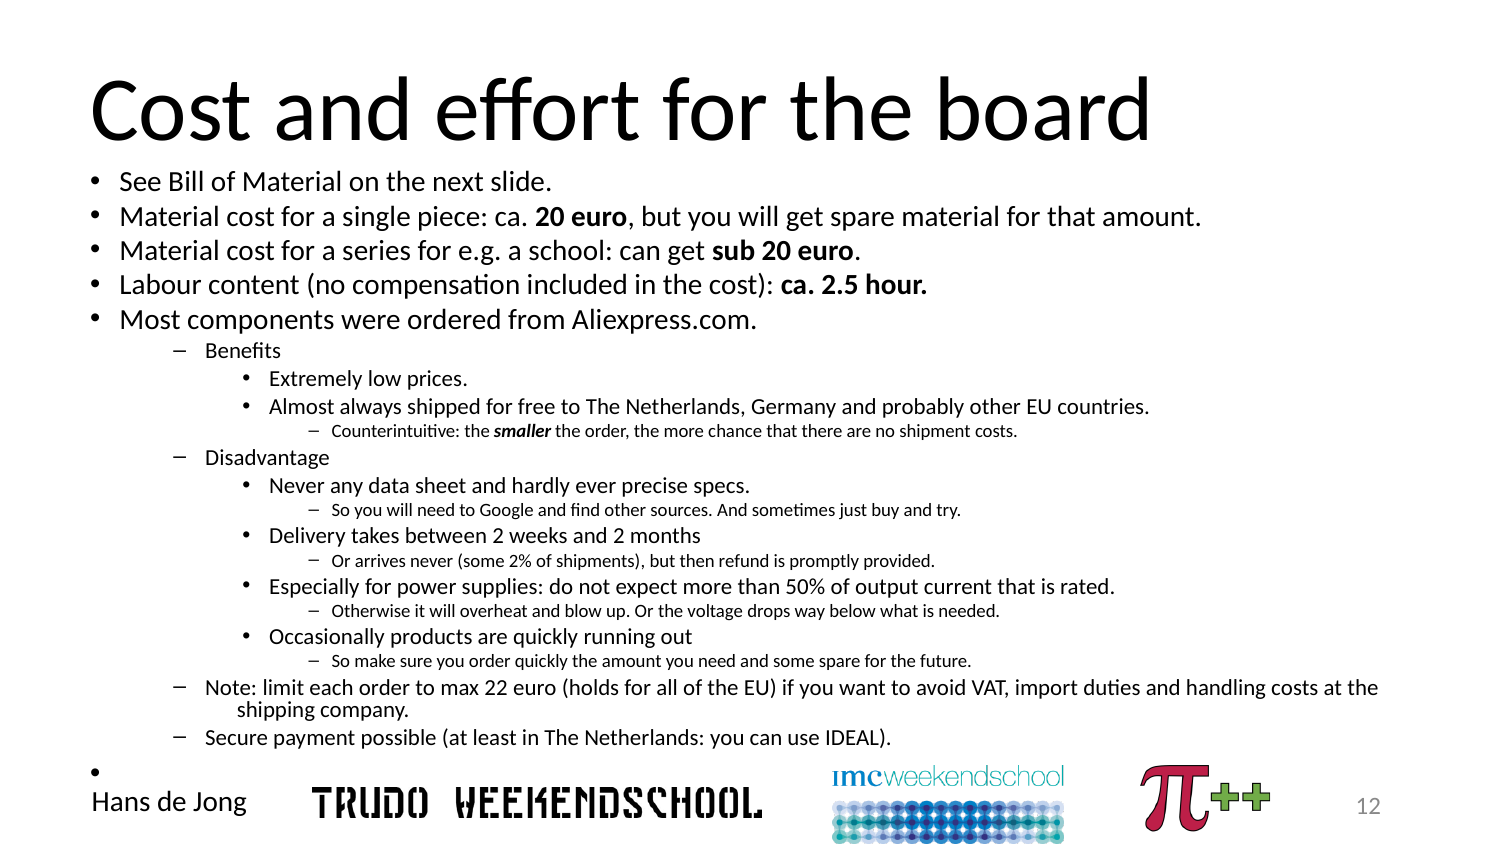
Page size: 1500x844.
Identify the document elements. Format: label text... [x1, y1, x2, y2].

text_box 12 [1340, 782, 1426, 827]
list See Bill of Material on the next slide. Material cost for a single piece: ca. 20 euro, but you will get spare material for that amount. Material cost for a series for e.g. a school: can get sub 20 euro. Labour content (no compensation included in the cost): ca. 2.5 hour. Most components were ordered from Aliexpress.com. Benefits Extremely low prices. Almost always shipped for free to The Netherlands, Germany and probably other EU countries. Counterintuitive: the smaller the order, the more chance that there are no shipment costs. Disadvantage Never any data sheet and hardly ever precise specs. So you will need to Google and find other sources. And sometimes just buy and try. Delivery takes between 2 weeks and 2 months Or arrives never (some 2% of shipments), but then refund is promptly provided. Especially for power supplies: do not expect more than 50% of output current that is rated. Otherwise it will overheat and blow up. Or the voltage drops way below what is needed. Occasionally products are quickly running out So make sure you order quickly the amount you need and some spare for the future. Note: limit each order to max 22 euro (holds for all of the EU) if you want to avoid VAT, import duties and handling costs at the shipping company. Secure payment possible (at least in The Netherlands: you can use IDEAL). [75, 161, 1426, 777]
title Cost and effort for the board [75, 33, 1426, 161]
